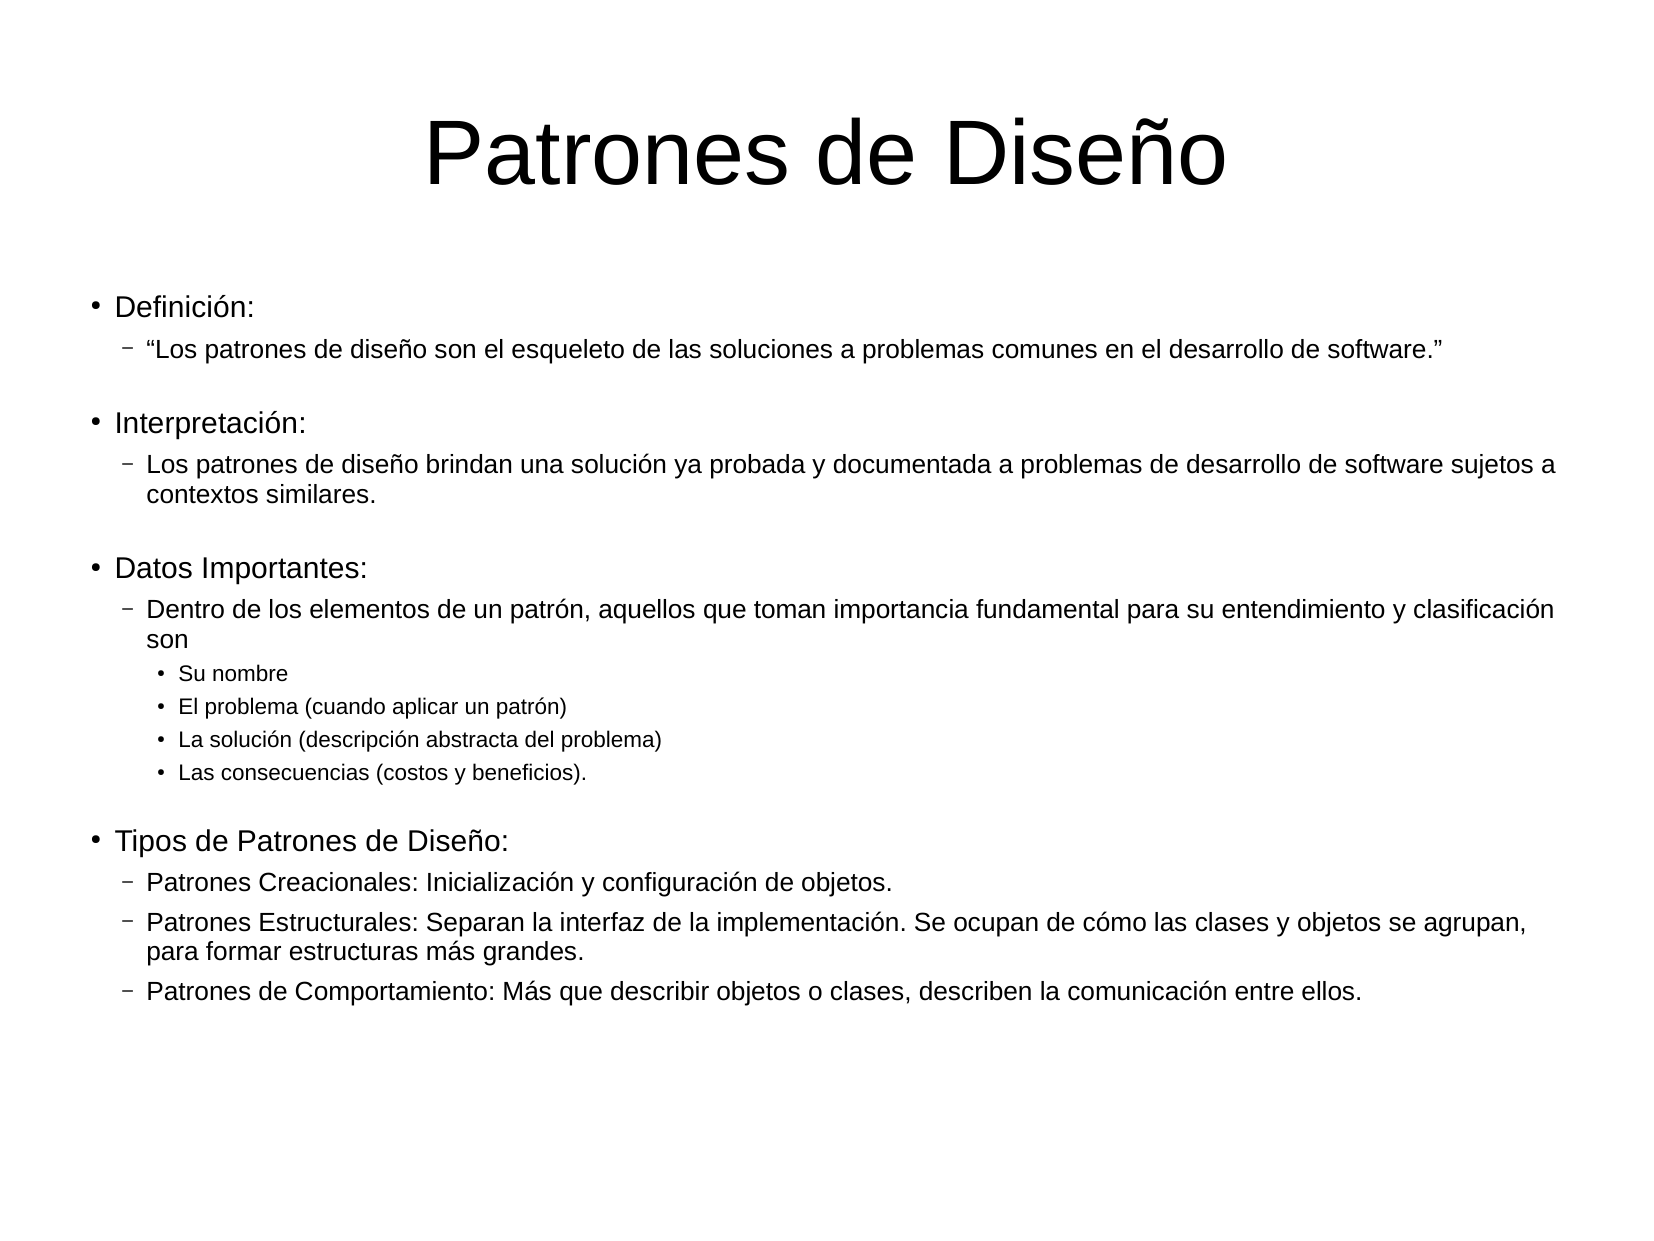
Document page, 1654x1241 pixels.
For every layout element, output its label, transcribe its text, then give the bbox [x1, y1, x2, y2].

title Patrones de Diseño [82, 49, 1571, 257]
list Definición: “Los patrones de diseño son el esqueleto de las soluciones a problemas comunes en el desarrollo de software.” Interpretación: Los patrones de diseño brindan una solución ya probada y documentada a problemas de desarrollo de software sujetos a contextos similares. Datos Importantes: Dentro de los elementos de un patrón, aquellos que toman importancia fundamental para su entendimiento y clasificación son Su nombre El problema (cuando aplicar un patrón) La solución (descripción abstracta del problema) Las consecuencias (costos y beneficios). Tipos de Patrones de Diseño: Patrones Creacionales: Inicialización y configuración de objetos. Patrones Estructurales: Separan la interfaz de la implementación. Se ocupan de cómo las clases y objetos se agrupan, para formar estructuras más grandes. Patrones de Comportamiento: Más que describir objetos o clases, describen la comunicación entre ellos. [82, 290, 1571, 1010]
